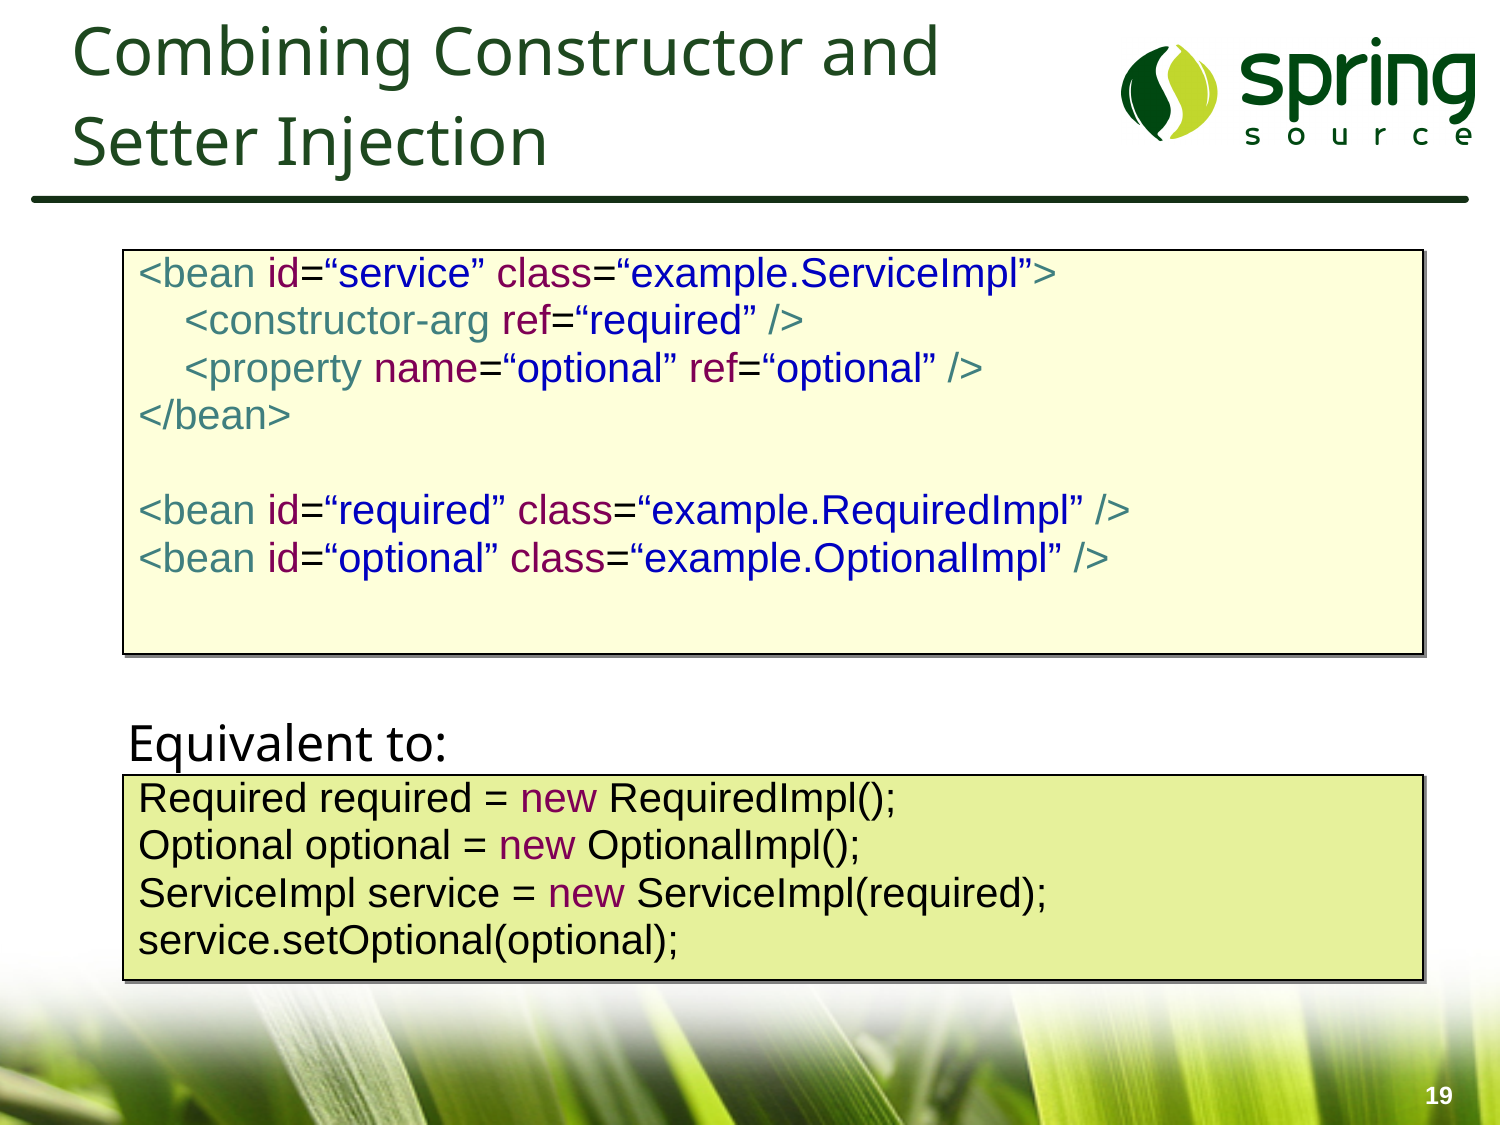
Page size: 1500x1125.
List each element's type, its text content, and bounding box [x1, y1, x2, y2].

text_box Equivalent to: [112, 699, 1004, 784]
title Combining Constructor and Setter Injection [56, 5, 1089, 184]
picture [1121, 37, 1475, 145]
text_box Required required = new RequiredImpl(); Optional optional = new OptionalImpl(); ServiceImpl service = new ServiceImpl(required); service.setOptional(optional); [123, 774, 1424, 981]
list <bean id=“service” class=“example.ServiceImpl”> <constructor-arg ref=“required” /> <property name=“optional” ref=“optional” /> </bean> <bean id=“required” class=“example.RequiredImpl” /> <bean id=“optional” class=“example.OptionalImpl” /> [123, 249, 1424, 655]
picture [0, 944, 1500, 1125]
